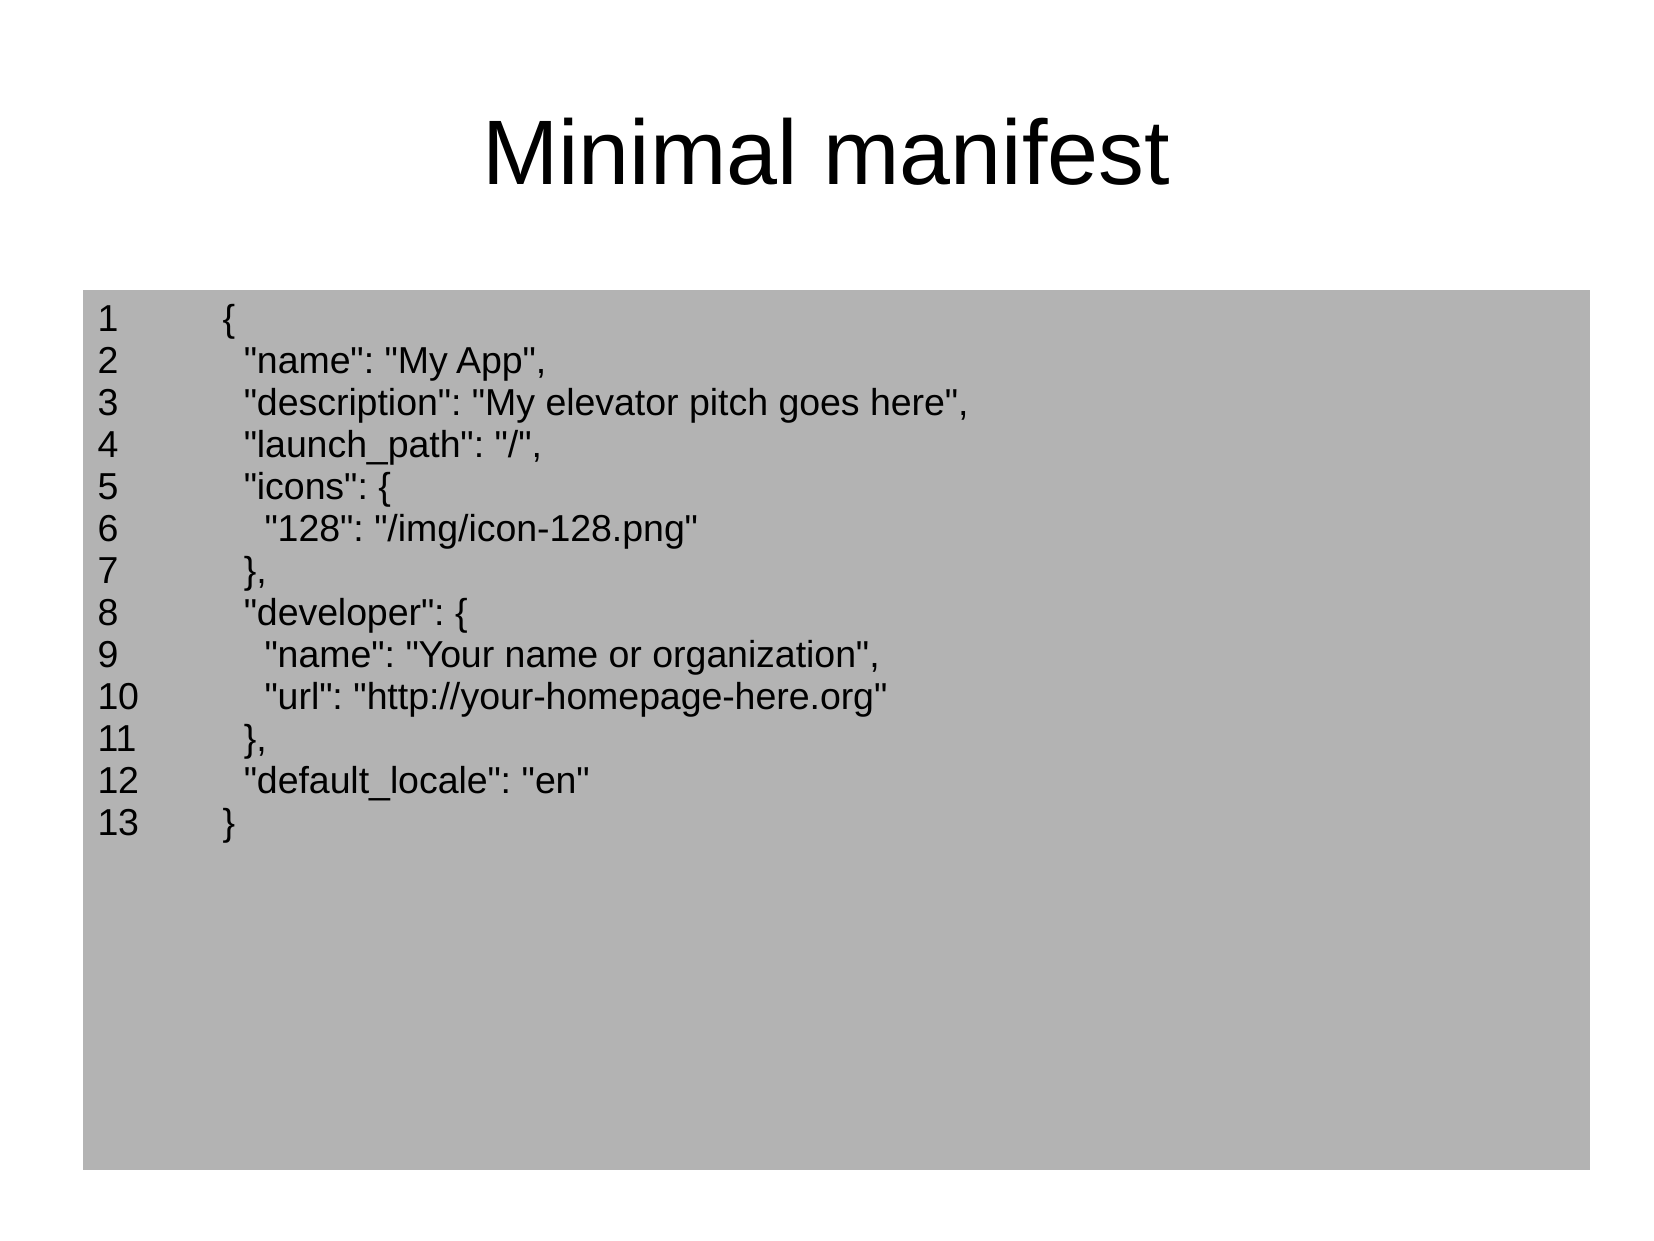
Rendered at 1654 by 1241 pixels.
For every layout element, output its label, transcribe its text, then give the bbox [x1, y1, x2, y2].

table_header 1 2 3 4 5 6 7 8 9 10 11 12 13 [83, 290, 208, 1170]
table_header { "name": "My App", "description": "My elevator pitch goes here", "launch_path": "/", "icons": { "128": "/img/icon-128.png" }, "developer": { "name": "Your name or organization", "url": "http://your-homepage-here.org" }, "default_locale": "en" } [208, 290, 1590, 1170]
title Minimal manifest [82, 49, 1571, 257]
